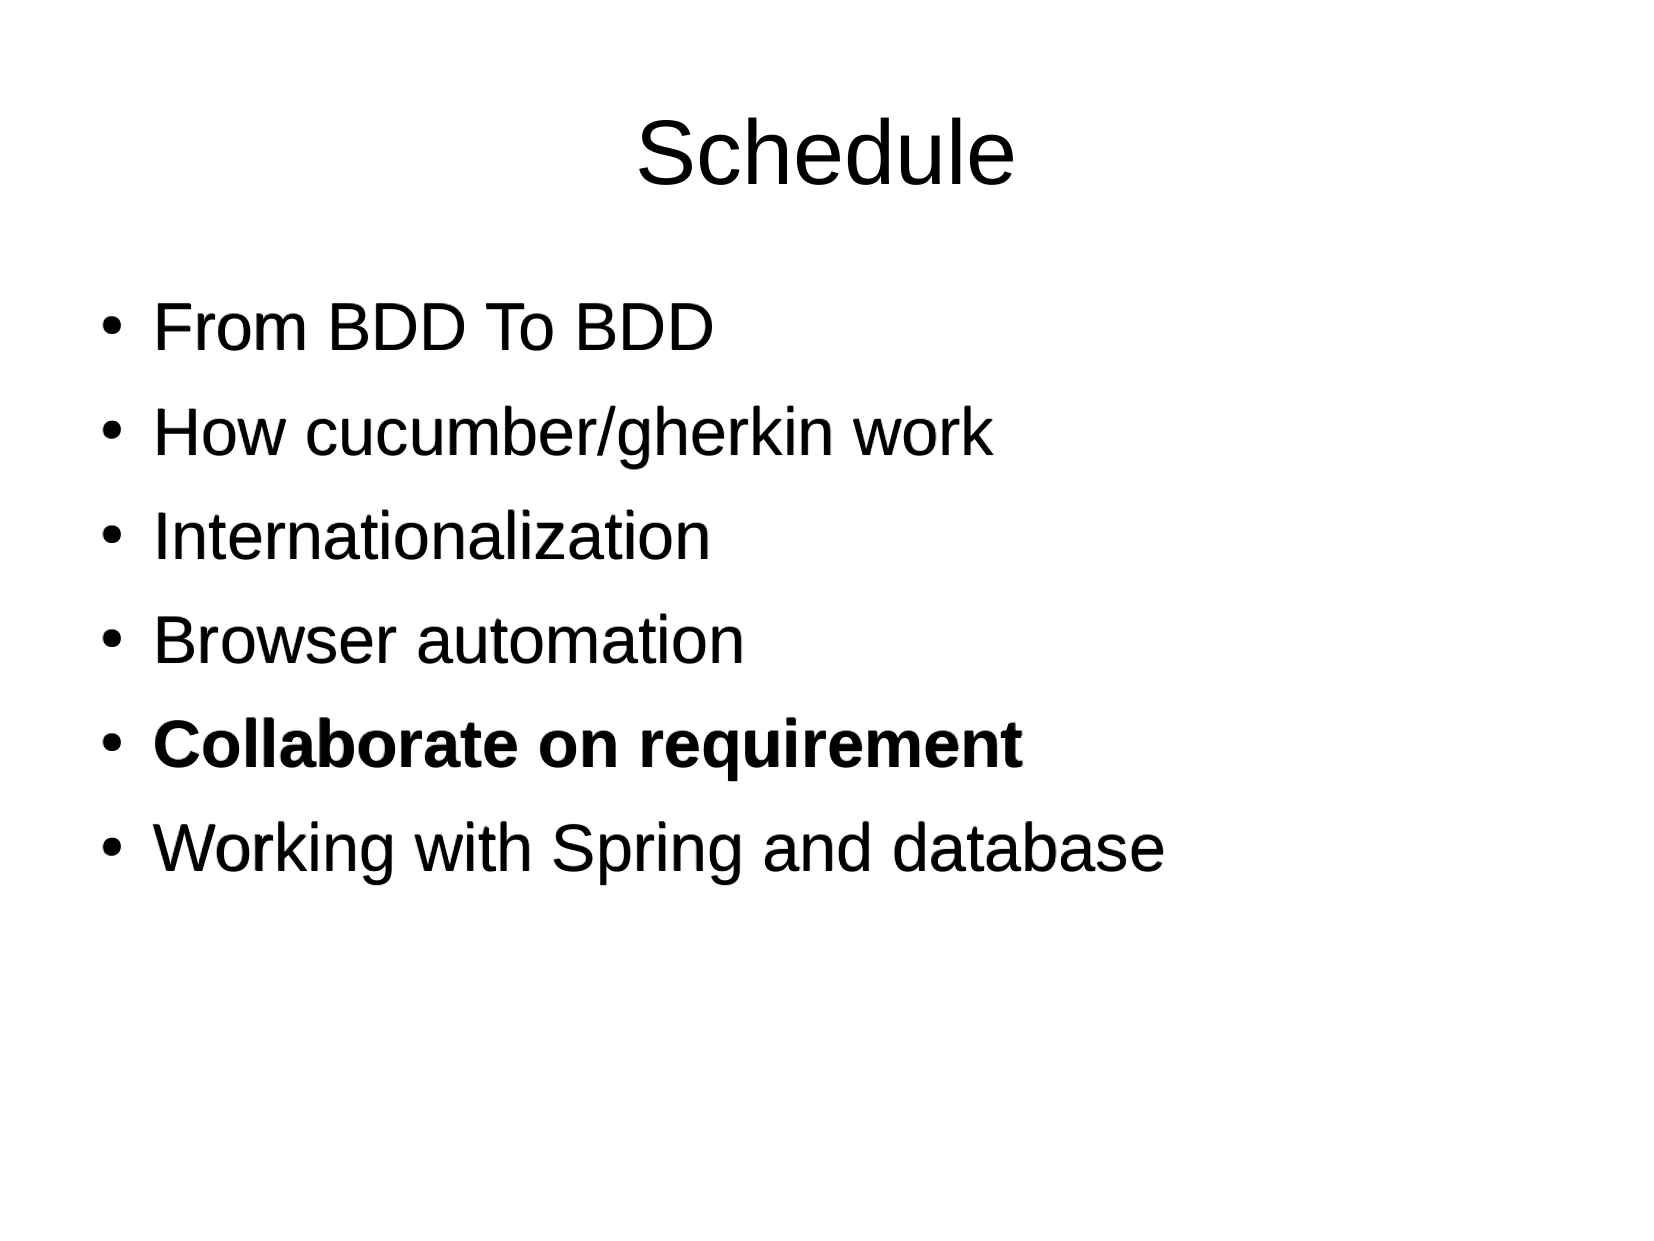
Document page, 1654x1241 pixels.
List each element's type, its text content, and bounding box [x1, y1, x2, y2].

title Schedule [82, 49, 1571, 257]
list From BDD To BDD How cucumber/gherkin work Internationalization Browser automation Collaborate on requirement Working with Spring and database [82, 290, 1571, 1010]
